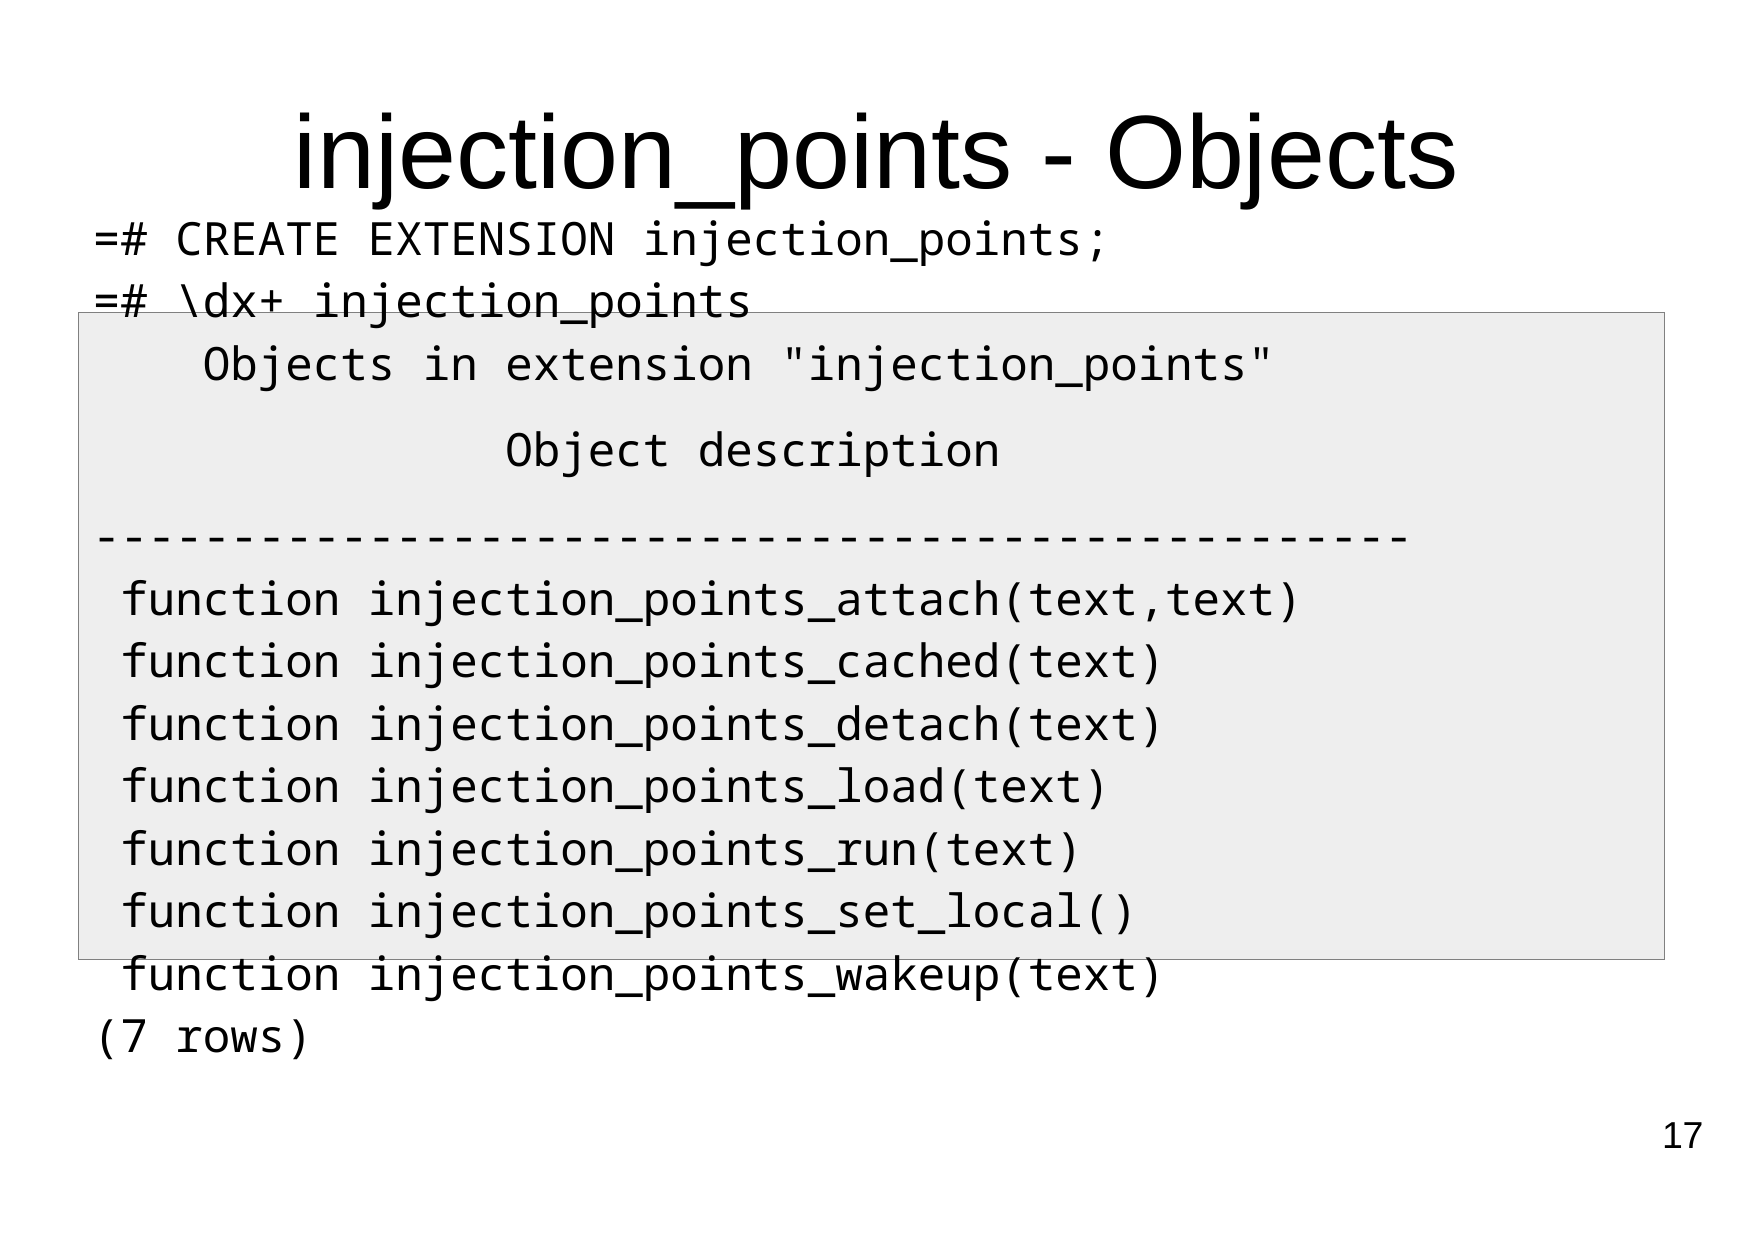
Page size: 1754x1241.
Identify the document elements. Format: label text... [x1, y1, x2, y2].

text_box <number> [1447, 1106, 1719, 1201]
text_box =# CREATE EXTENSION injection_points; =# \dx+ injection_points Objects in extension "injection_points" Object description ------------------------------------------------ function injection_points_attach(text,text) function injection_points_cached(text) function injection_points_detach(text) function injection_points_load(text) function injection_points_run(text) function injection_points_set_local() function injection_points_wakeup(text) (7 rows) [78, 312, 1665, 960]
title injection_points - Objects [87, 49, 1667, 257]
